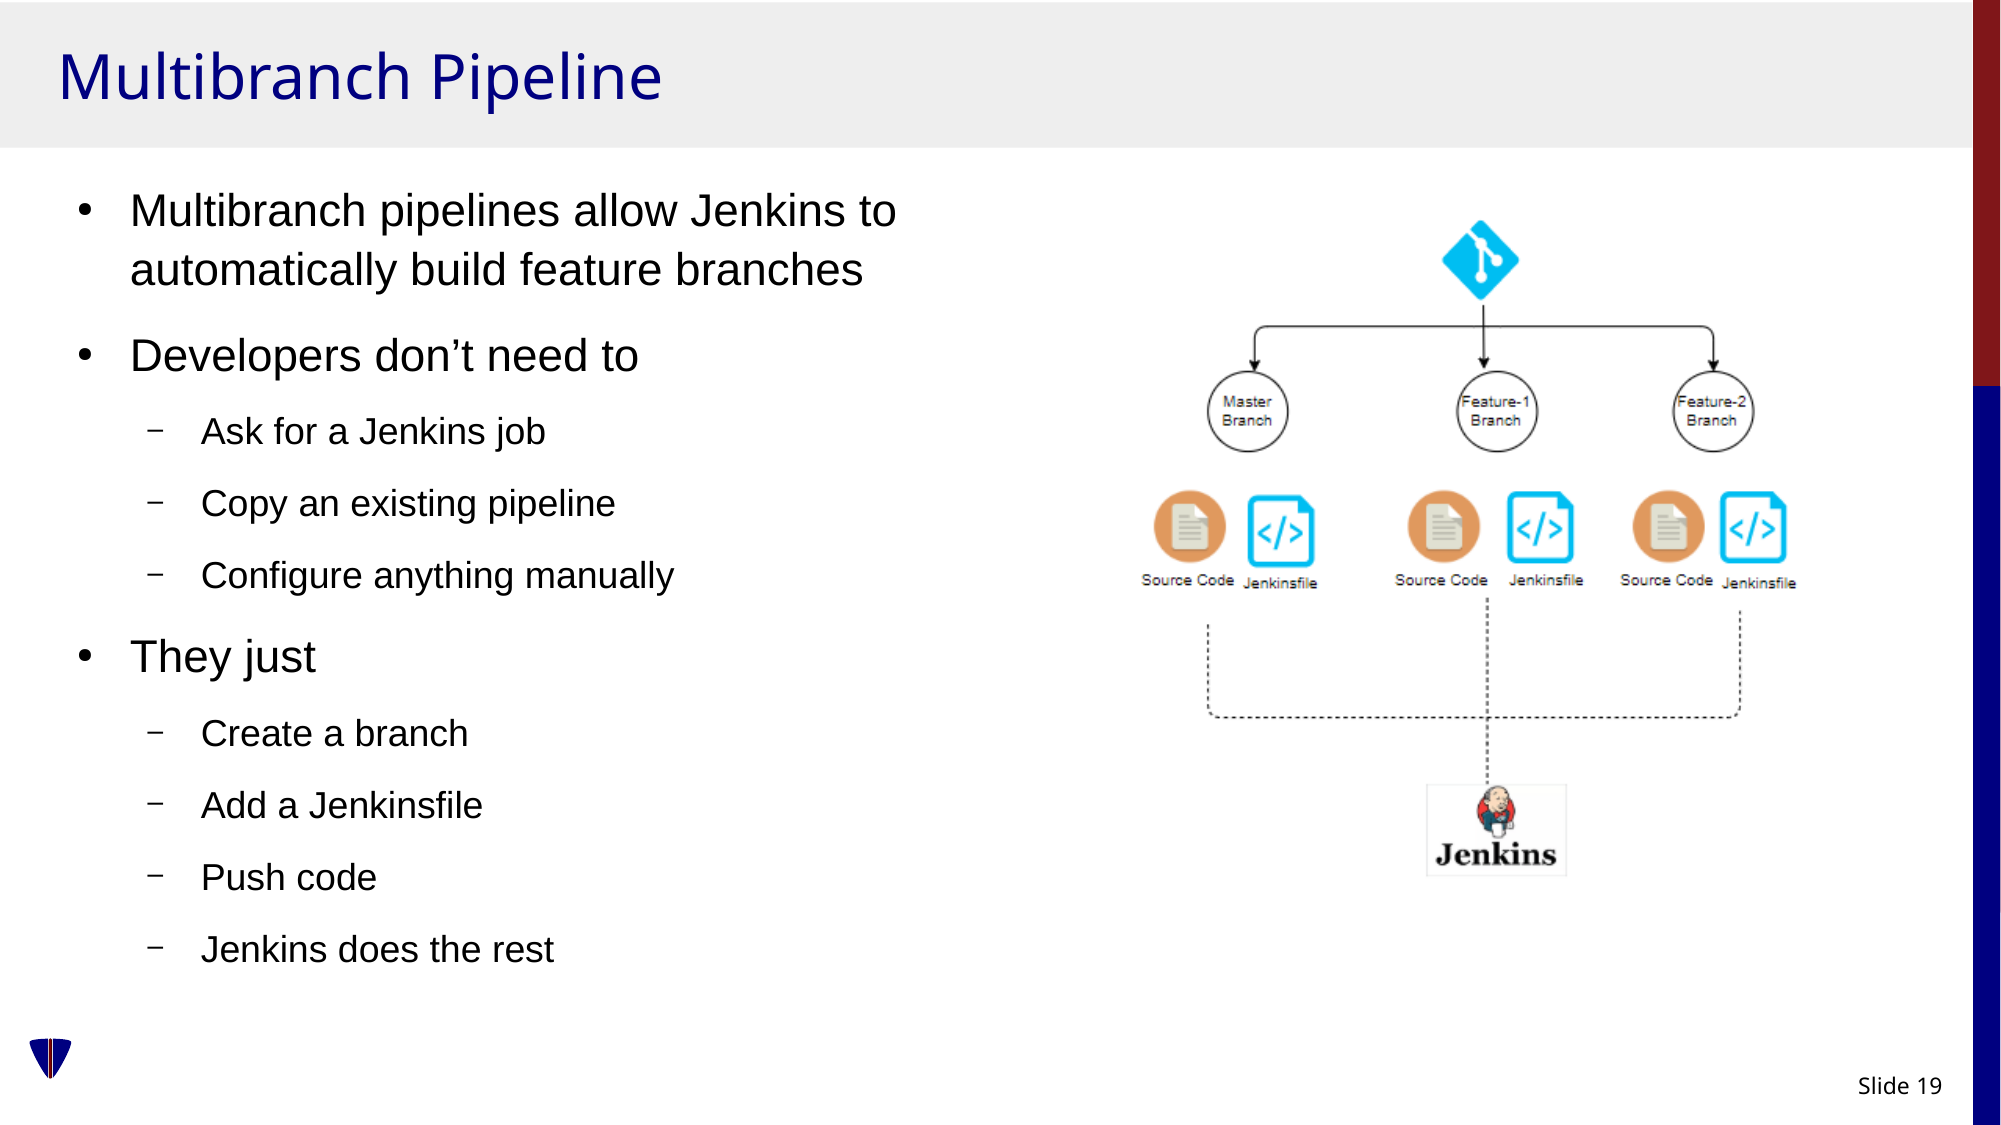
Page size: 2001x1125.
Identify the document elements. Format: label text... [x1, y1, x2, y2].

list Multibranch pipelines allow Jenkins to automatically build feature branches Developers don’t need to Ask for a Jenkins job Copy an existing pipeline Configure anything manually They just Create a branch Add a Jenkinsfile Push code Jenkins does the rest [59, 177, 945, 1034]
picture [1137, 213, 1802, 886]
title Multibranch Pipeline [0, 2, 1973, 148]
